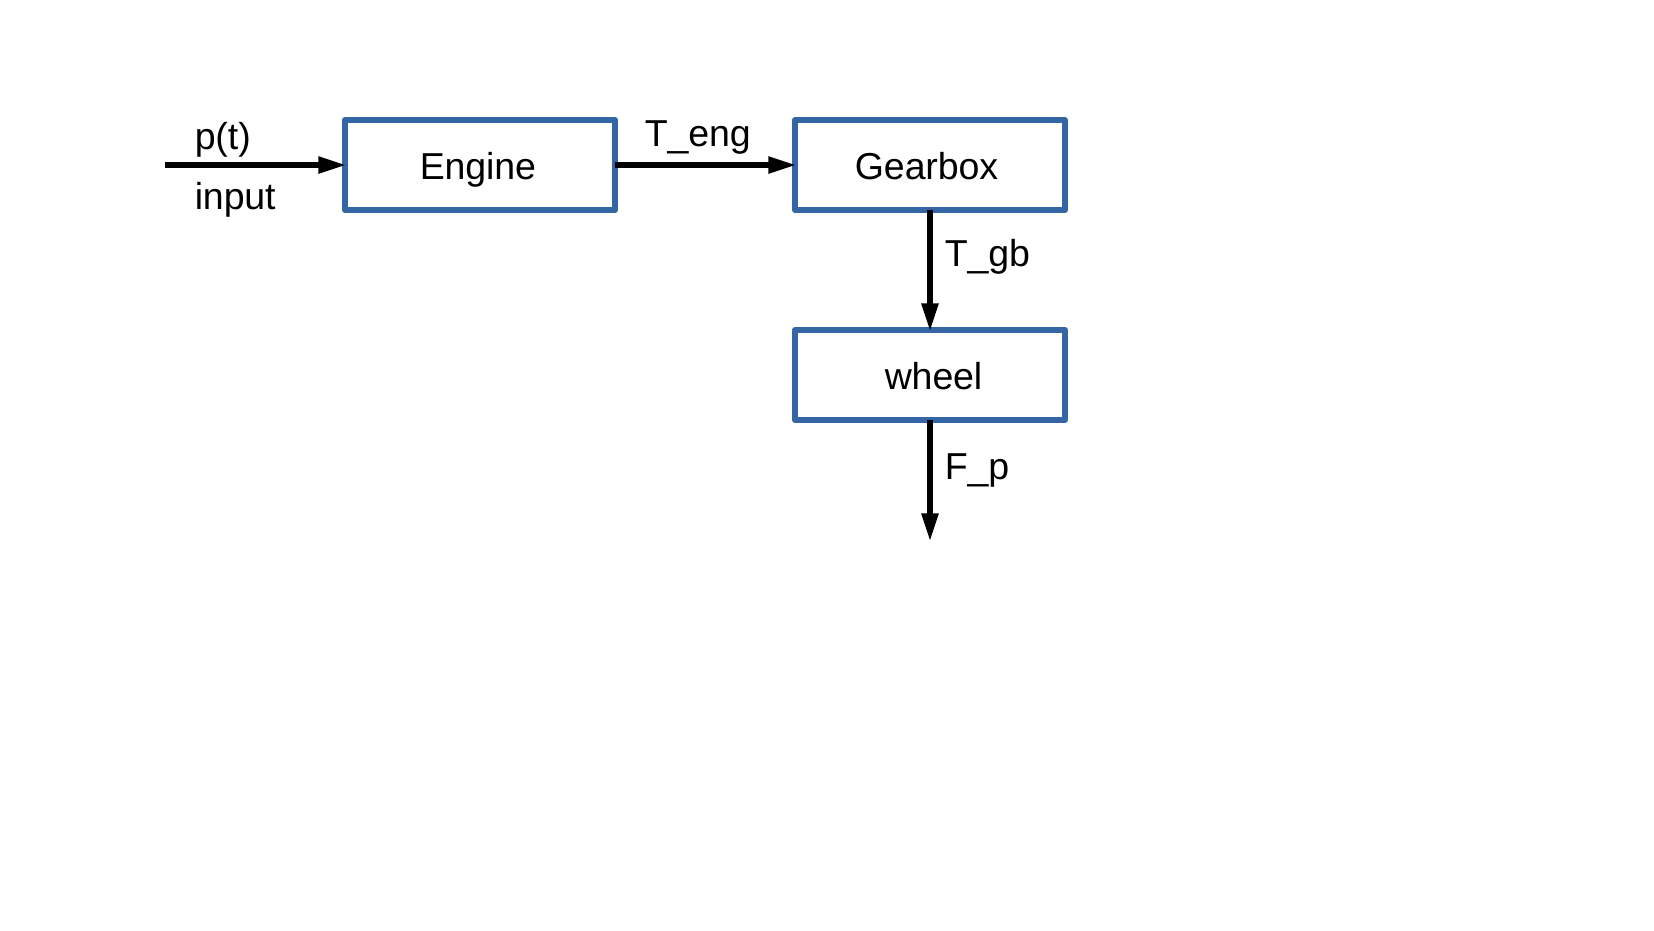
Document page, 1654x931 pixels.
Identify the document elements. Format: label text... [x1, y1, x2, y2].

text_box Gearbox [840, 138, 1036, 196]
text_box input [180, 168, 376, 226]
text_box wheel [870, 348, 1066, 406]
text_box Engine [405, 138, 601, 196]
text_box T_gb [930, 225, 1126, 282]
text_box p(t) [180, 108, 376, 166]
text_box T_eng [630, 105, 826, 162]
text_box F_p [930, 438, 1126, 496]
